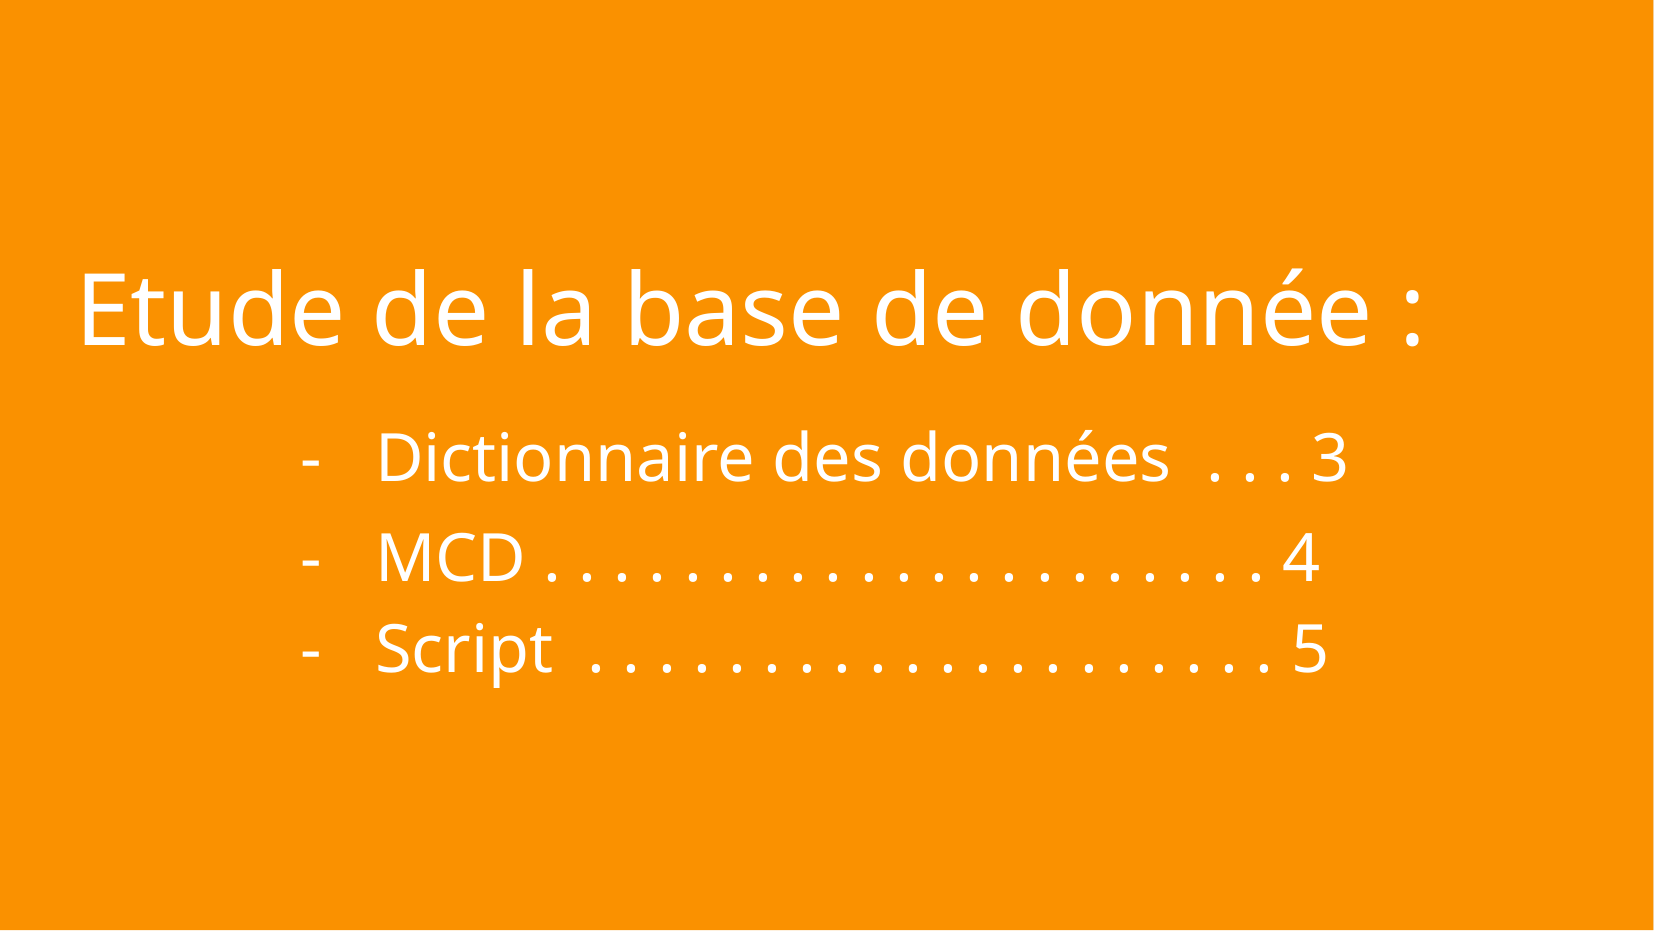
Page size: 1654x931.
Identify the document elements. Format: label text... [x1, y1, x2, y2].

title Etude de la base de donnée : - Dictionnaire des données . . . 3 - MCD . . . . . . . . . . . . . . . . . . . . . 4 - Script . . . . . . . . . . . . . . . . . . . . 5 [0, 0, 1654, 931]
